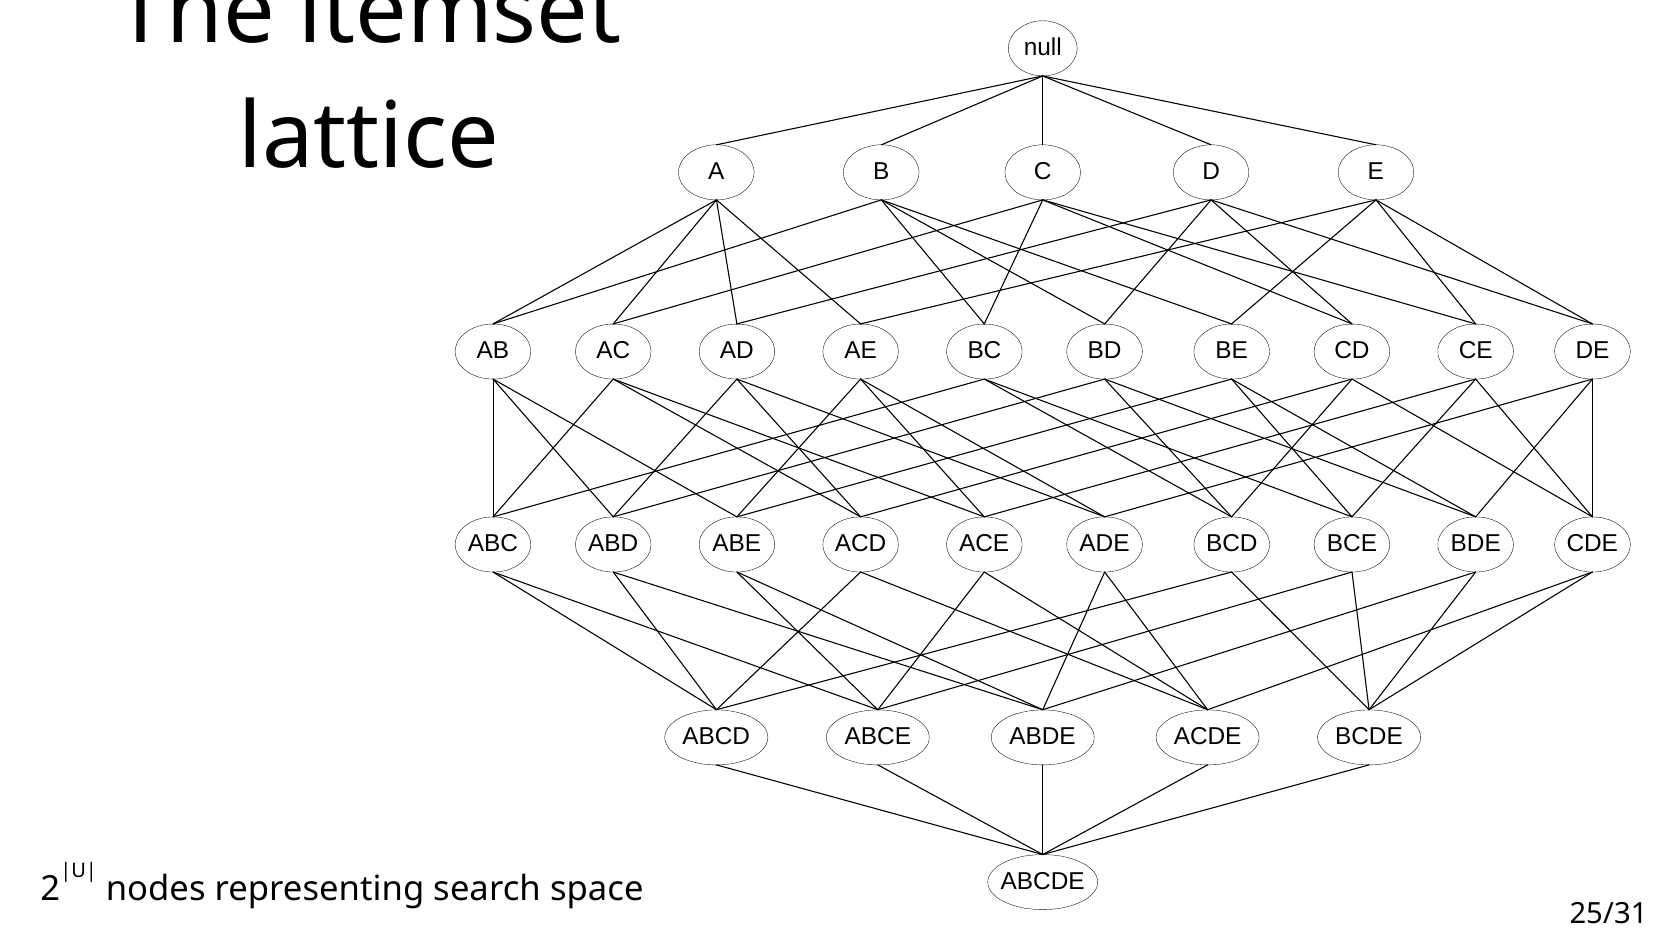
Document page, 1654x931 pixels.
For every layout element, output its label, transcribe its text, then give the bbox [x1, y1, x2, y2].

picture [453, 18, 1633, 911]
title The itemset lattice [0, 1, 738, 138]
list 2|U| nodes representing search space [40, 856, 794, 912]
